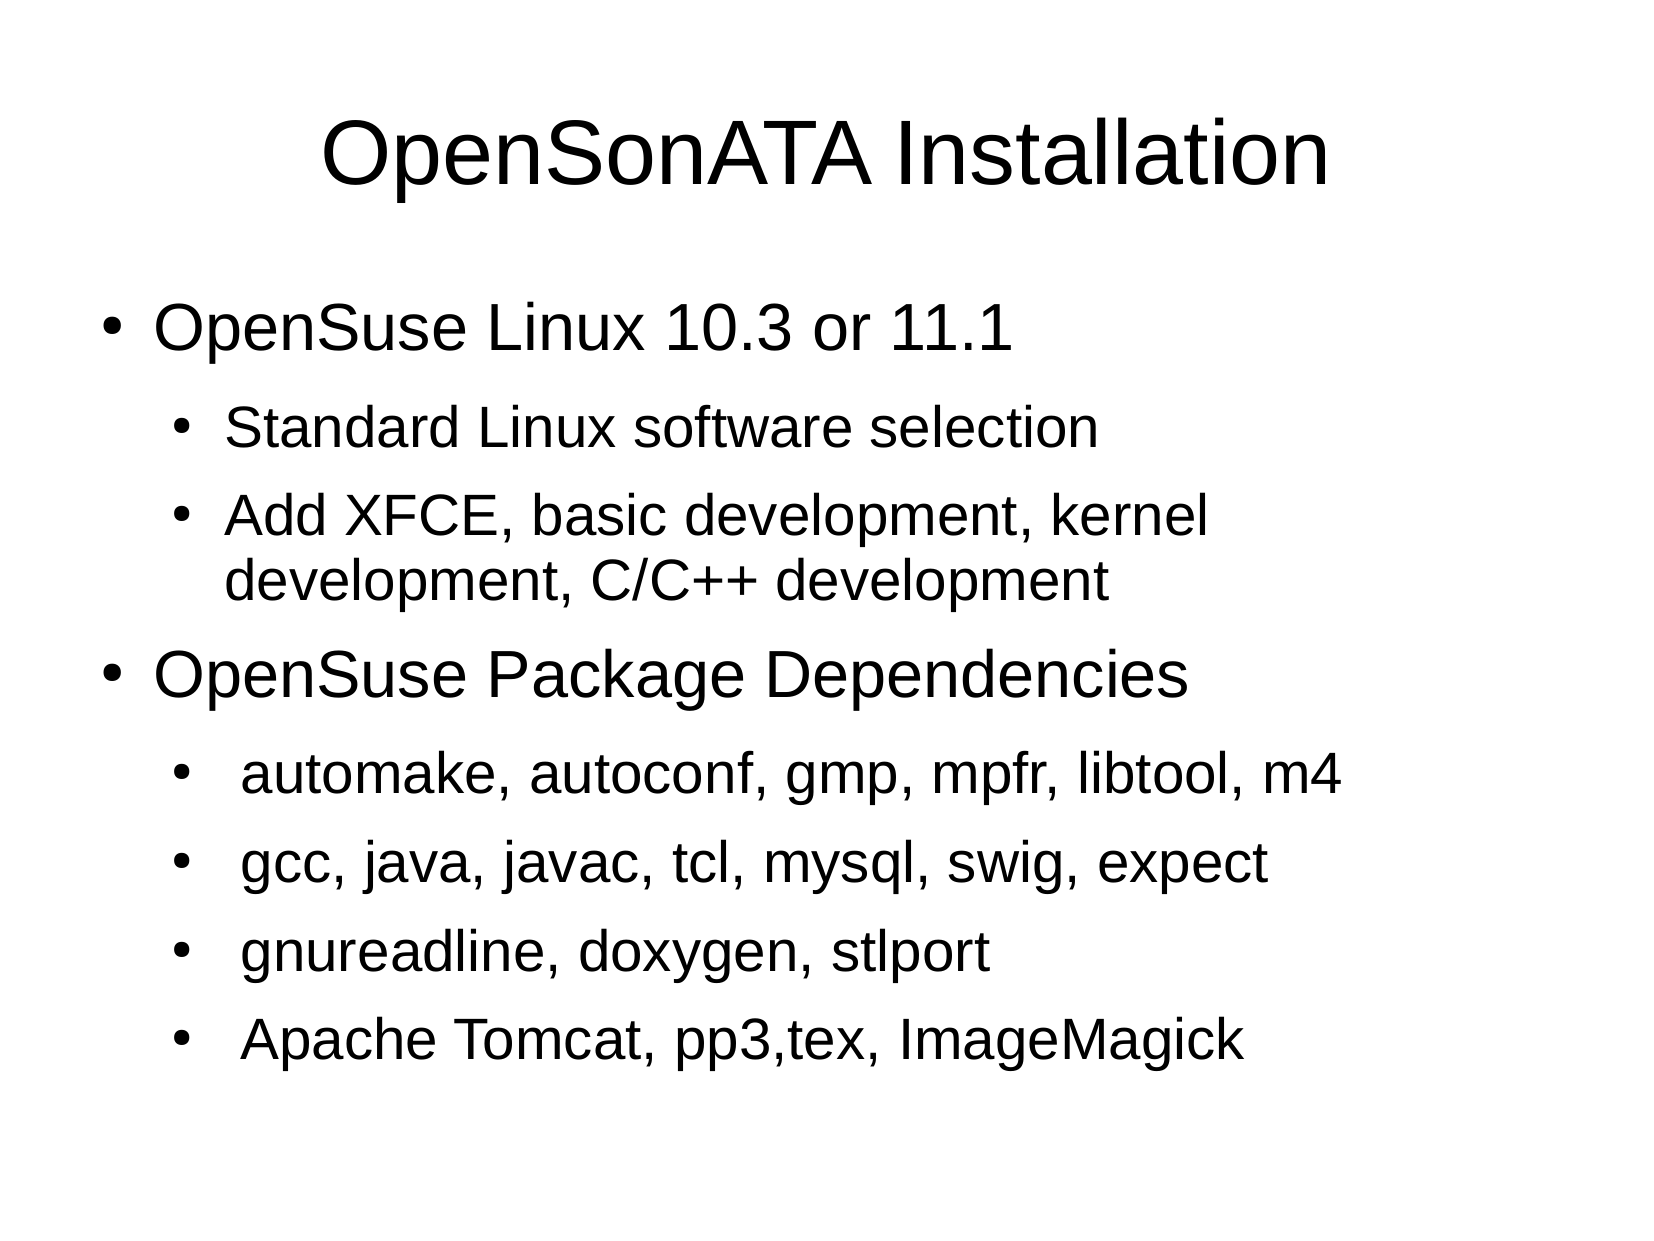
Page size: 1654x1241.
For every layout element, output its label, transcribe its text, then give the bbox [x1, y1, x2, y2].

title OpenSonATA Installation [82, 56, 1571, 250]
list OpenSuse Linux 10.3 or 11.1 Standard Linux software selection Add XFCE, basic development, kernel development, C/C++ development OpenSuse Package Dependencies automake, autoconf, gmp, mpfr, libtool, m4 gcc, java, javac, tcl, mysql, swig, expect gnureadline, doxygen, stlport Apache Tomcat, pp3,tex, ImageMagick [82, 290, 1571, 1109]
